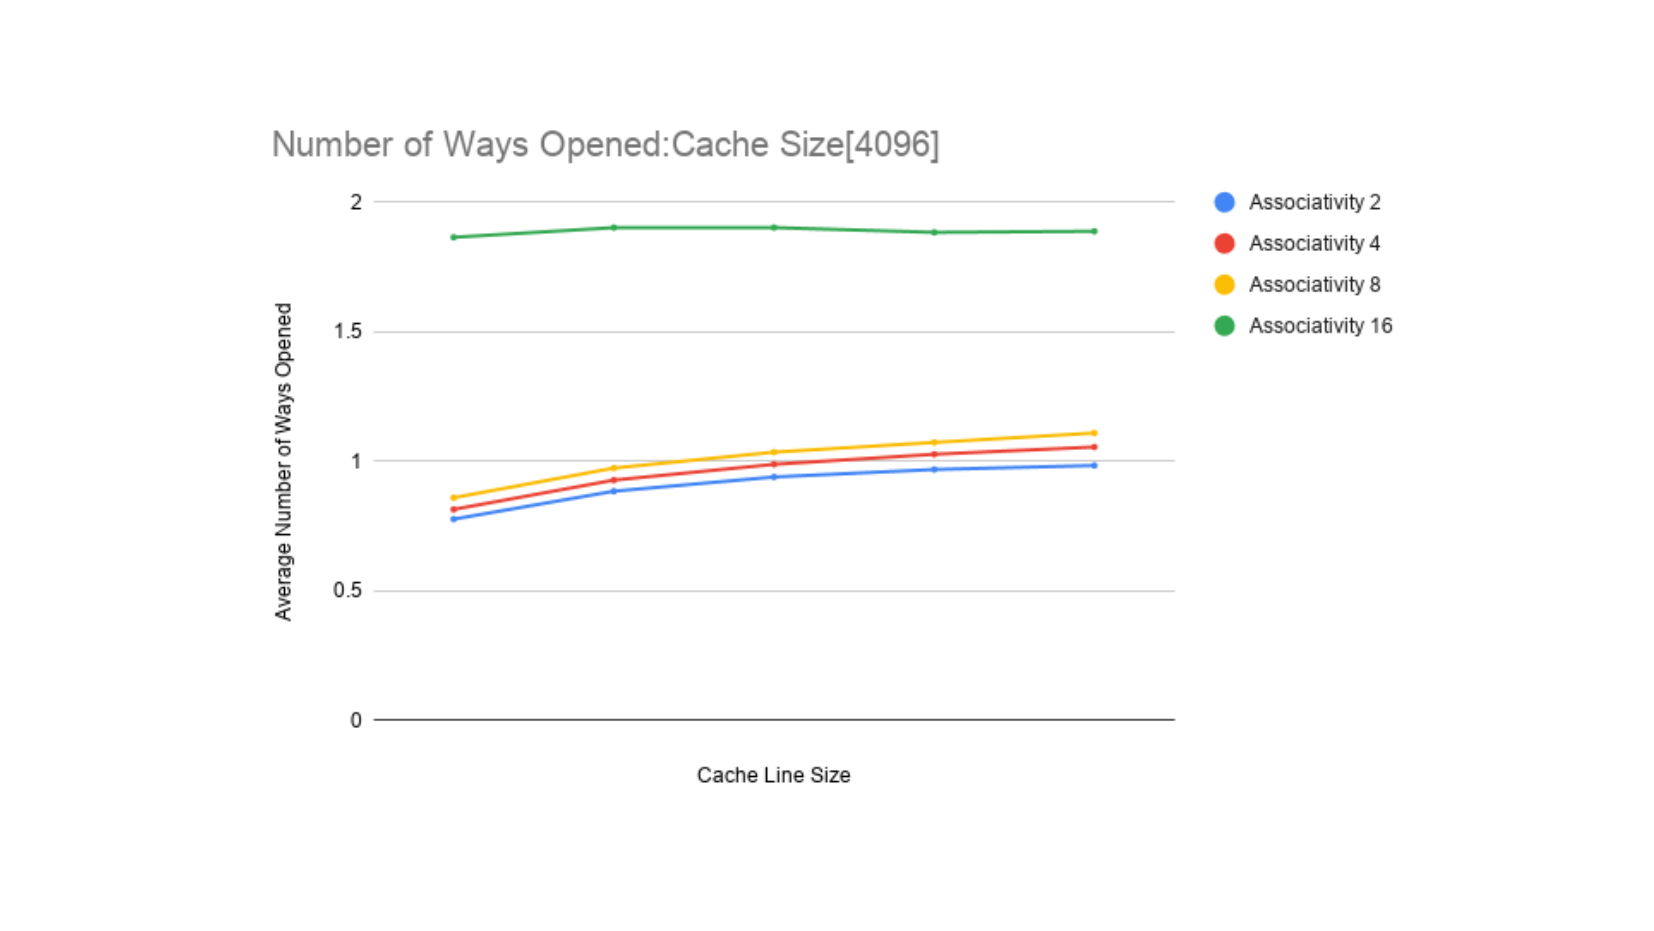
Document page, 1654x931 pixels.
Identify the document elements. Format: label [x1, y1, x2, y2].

picture [236, 88, 1430, 824]
